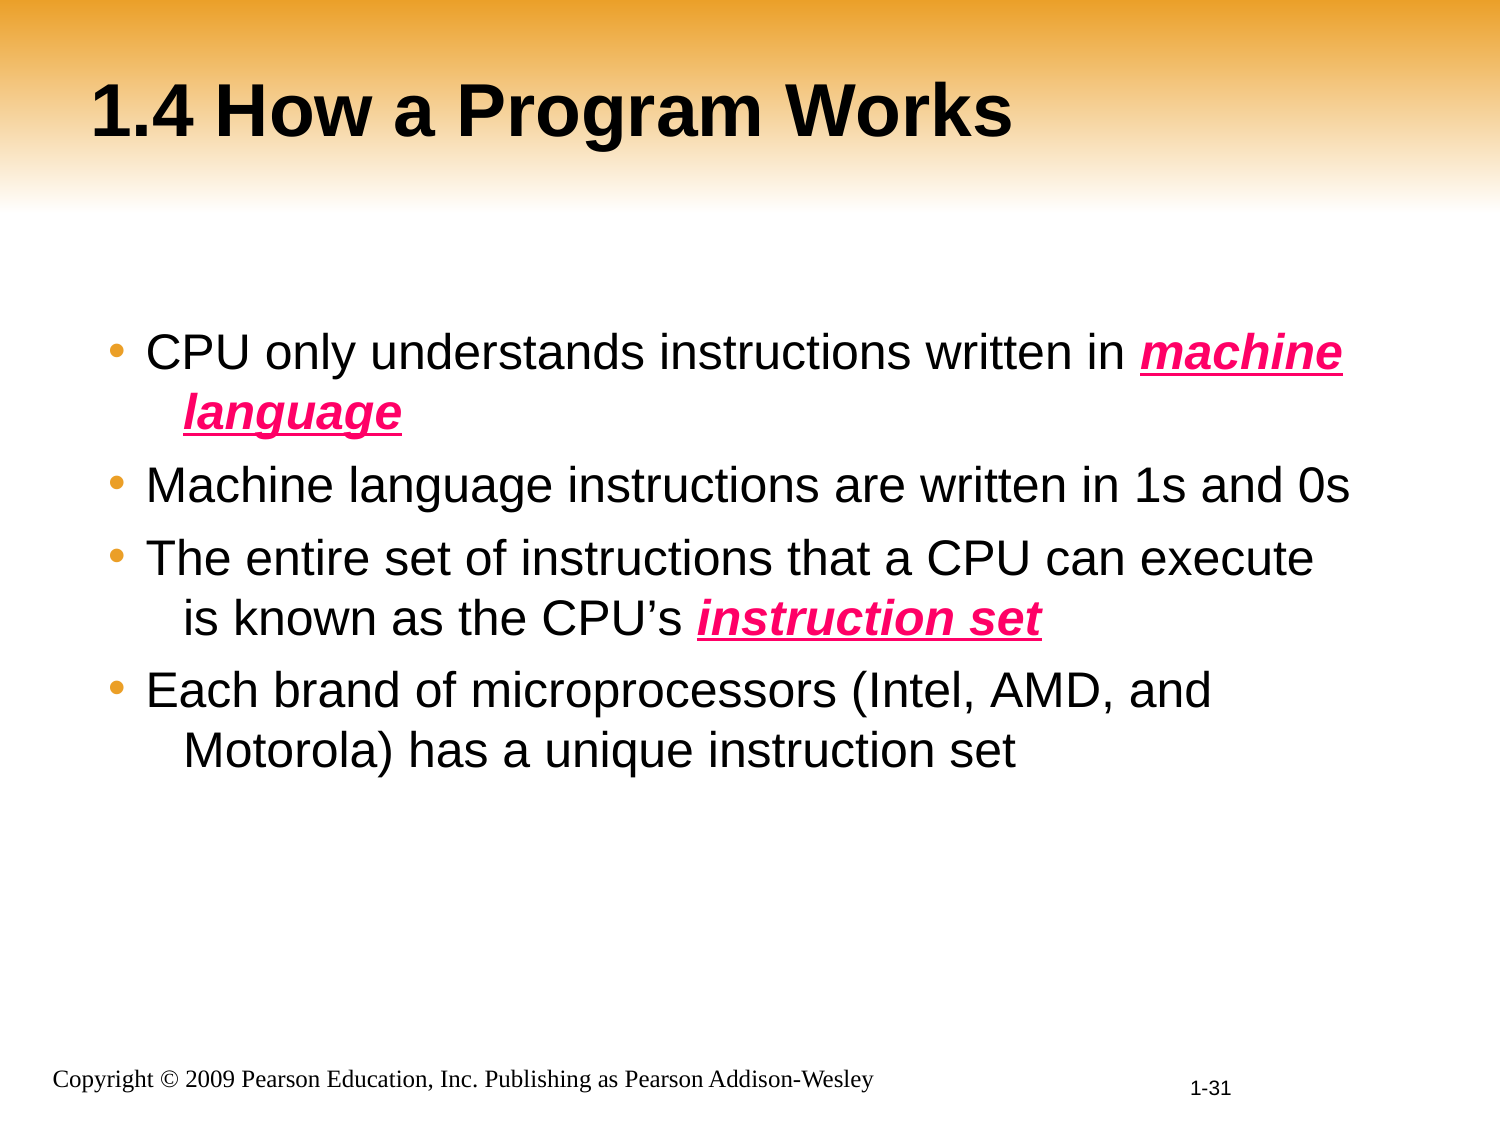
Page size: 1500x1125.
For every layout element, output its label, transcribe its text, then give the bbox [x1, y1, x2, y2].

list CPU only understands instructions written in machine language Machine language instructions are written in 1s and 0s The entire set of instructions that a CPU can execute is known as the CPU’s instruction set Each brand of microprocessors (Intel, AMD, and Motorola) has a unique instruction set [75, 312, 1375, 851]
text_box 1- [1175, 1049, 1488, 1125]
title 1.4 How a Program Works [75, 12, 1438, 201]
